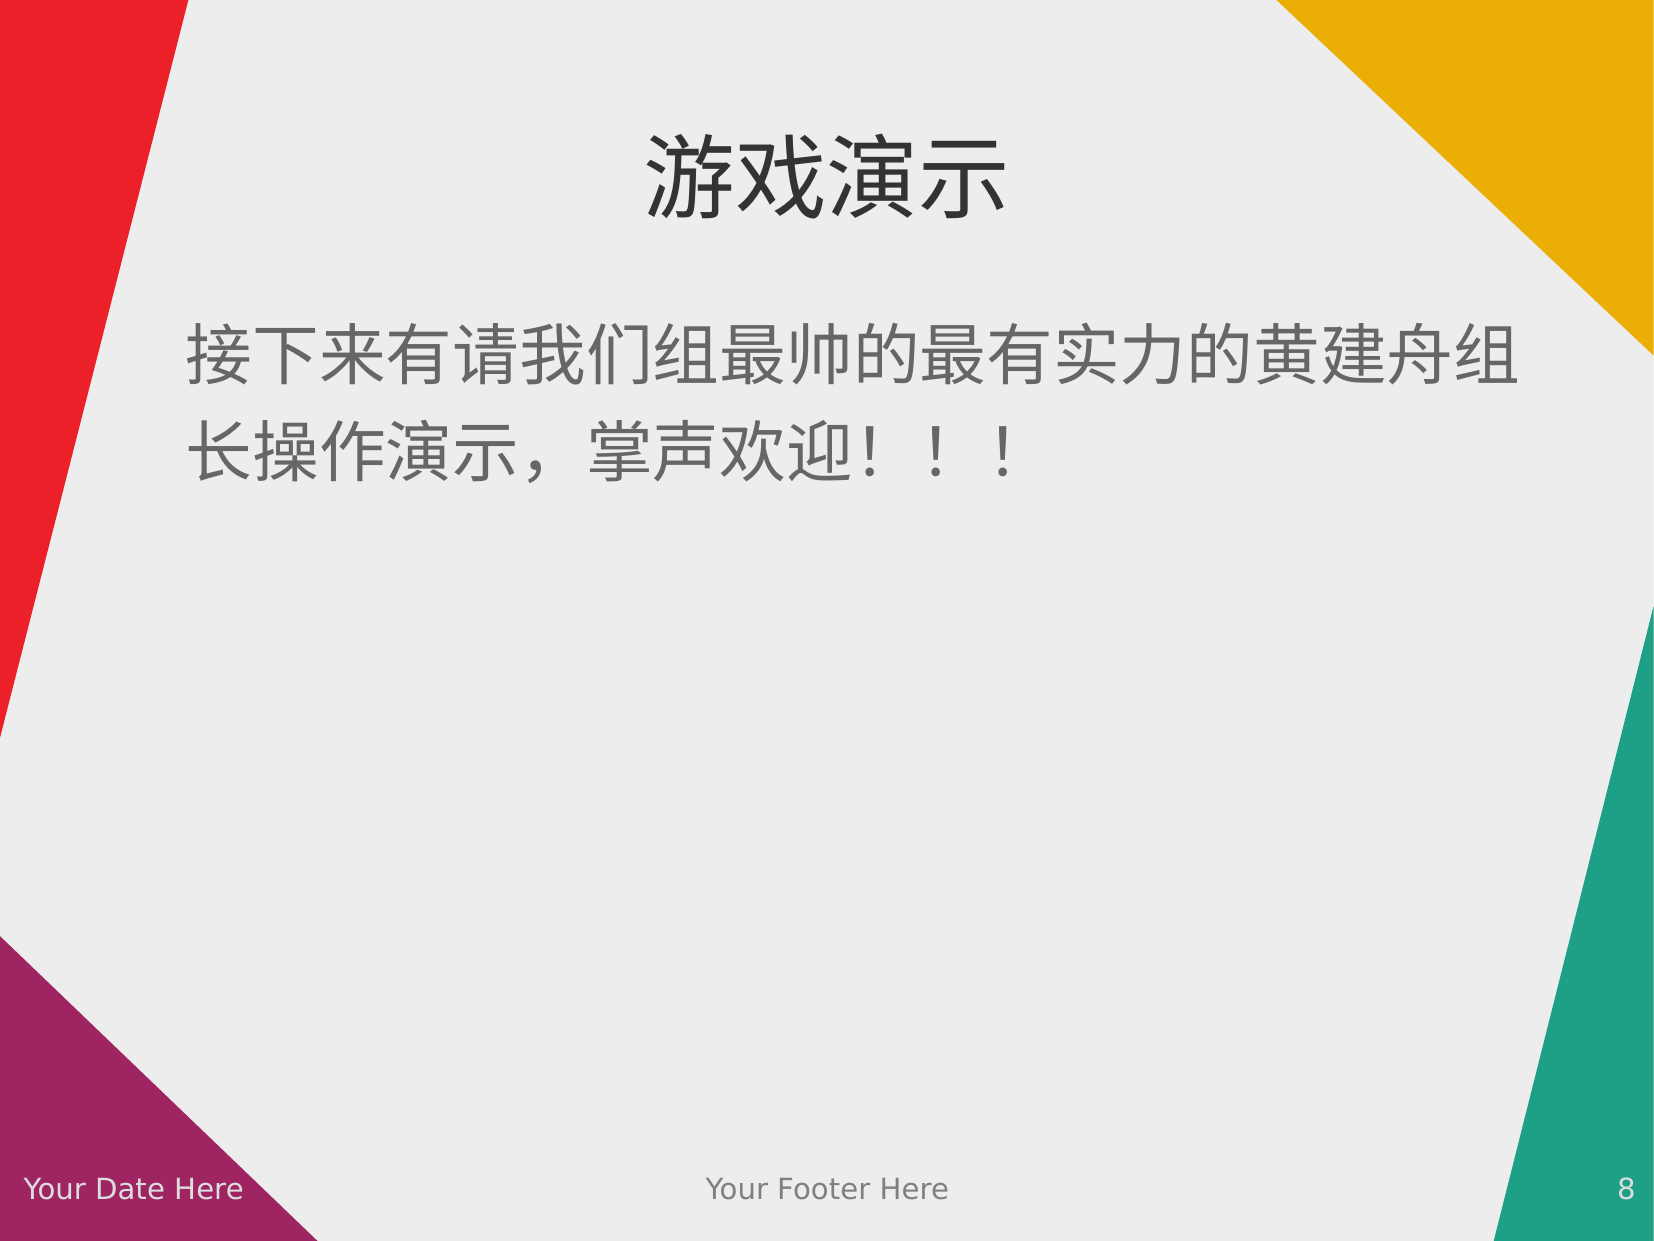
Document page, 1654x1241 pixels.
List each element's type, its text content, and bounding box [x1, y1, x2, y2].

title 游戏演示 [114, 73, 1539, 271]
list 接下来有请我们组最帅的最有实力的黄建舟组长操作演示，掌声欢迎！！！ [114, 302, 1539, 1033]
